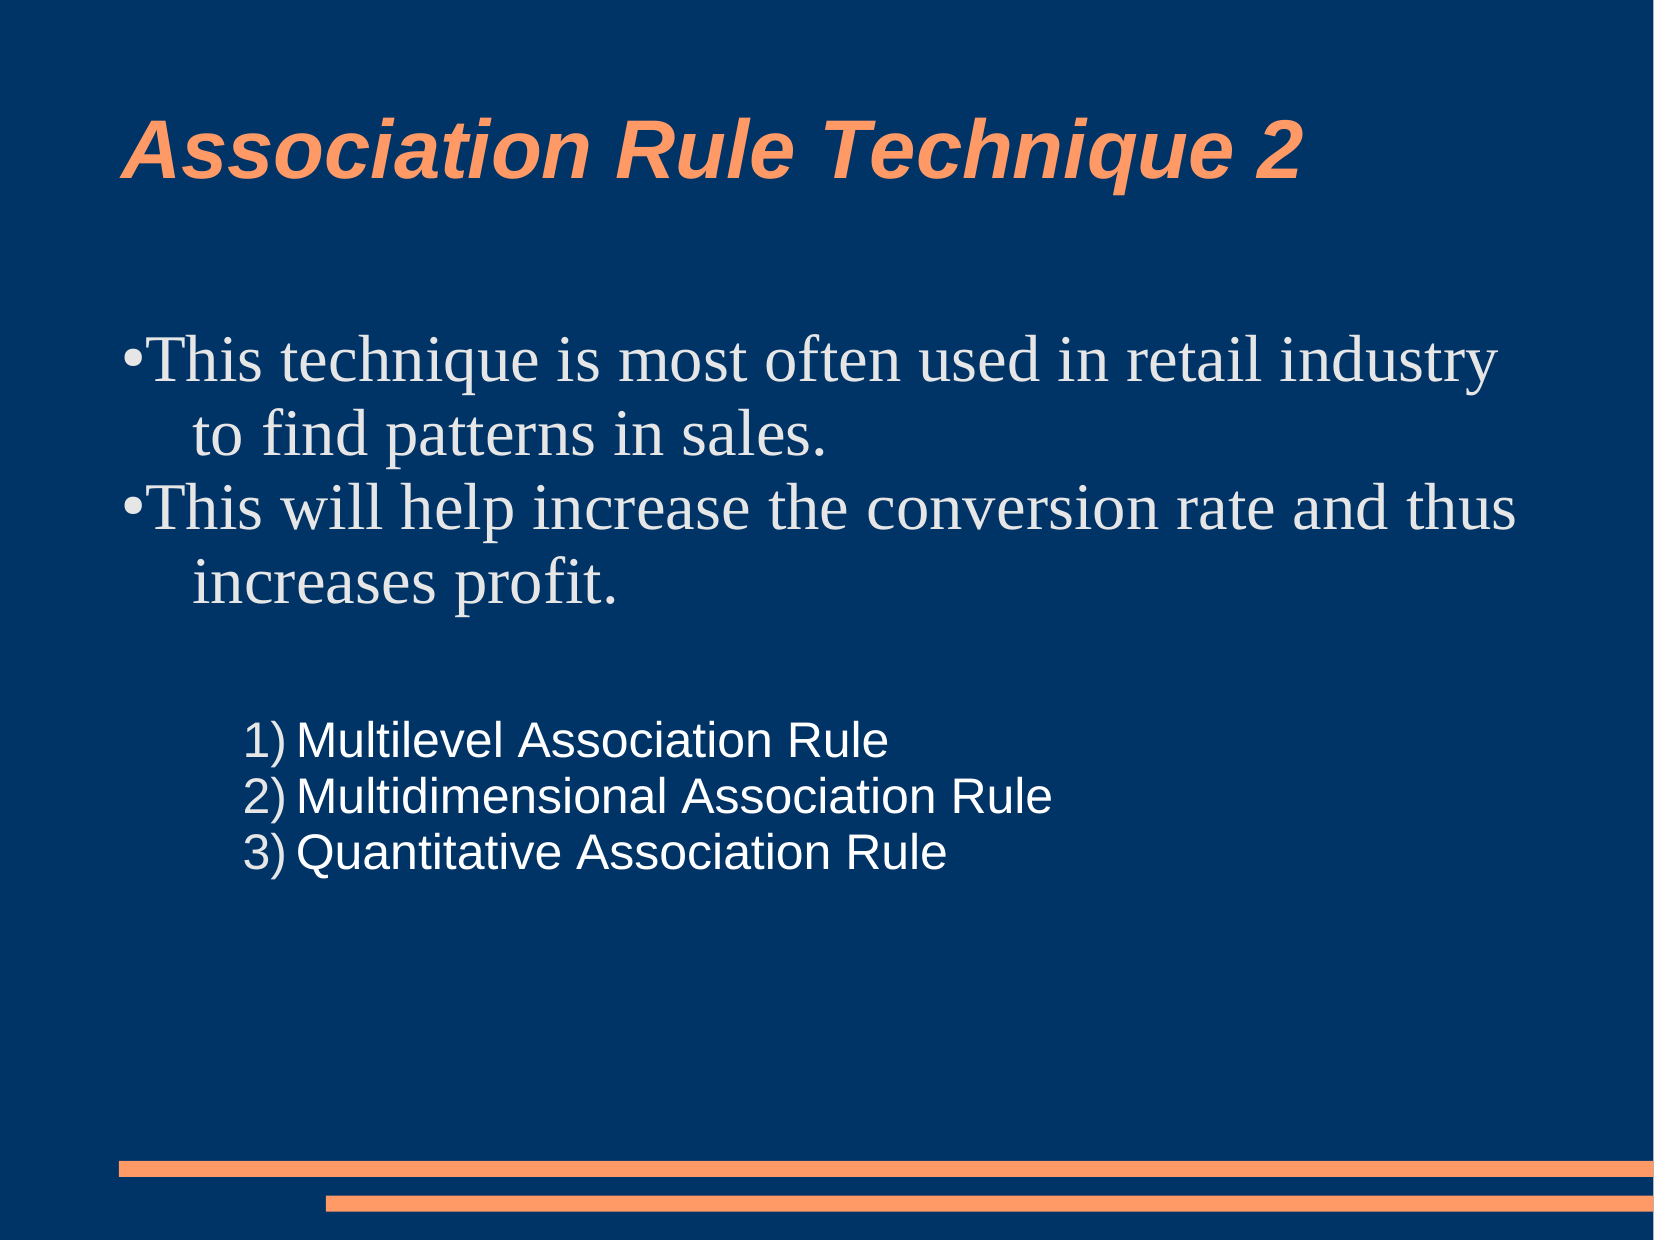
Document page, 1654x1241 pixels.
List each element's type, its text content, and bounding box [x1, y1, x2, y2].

text_box Multilevel Association Rule Multidimensional Association Rule Quantitative Association Rule [225, 712, 1297, 935]
list This technique is most often used in retail industry to find patterns in sales. This will help increase the conversion rate and thus increases profit. [121, 322, 1561, 1042]
title Association Rule Technique 2 [121, 46, 1534, 254]
